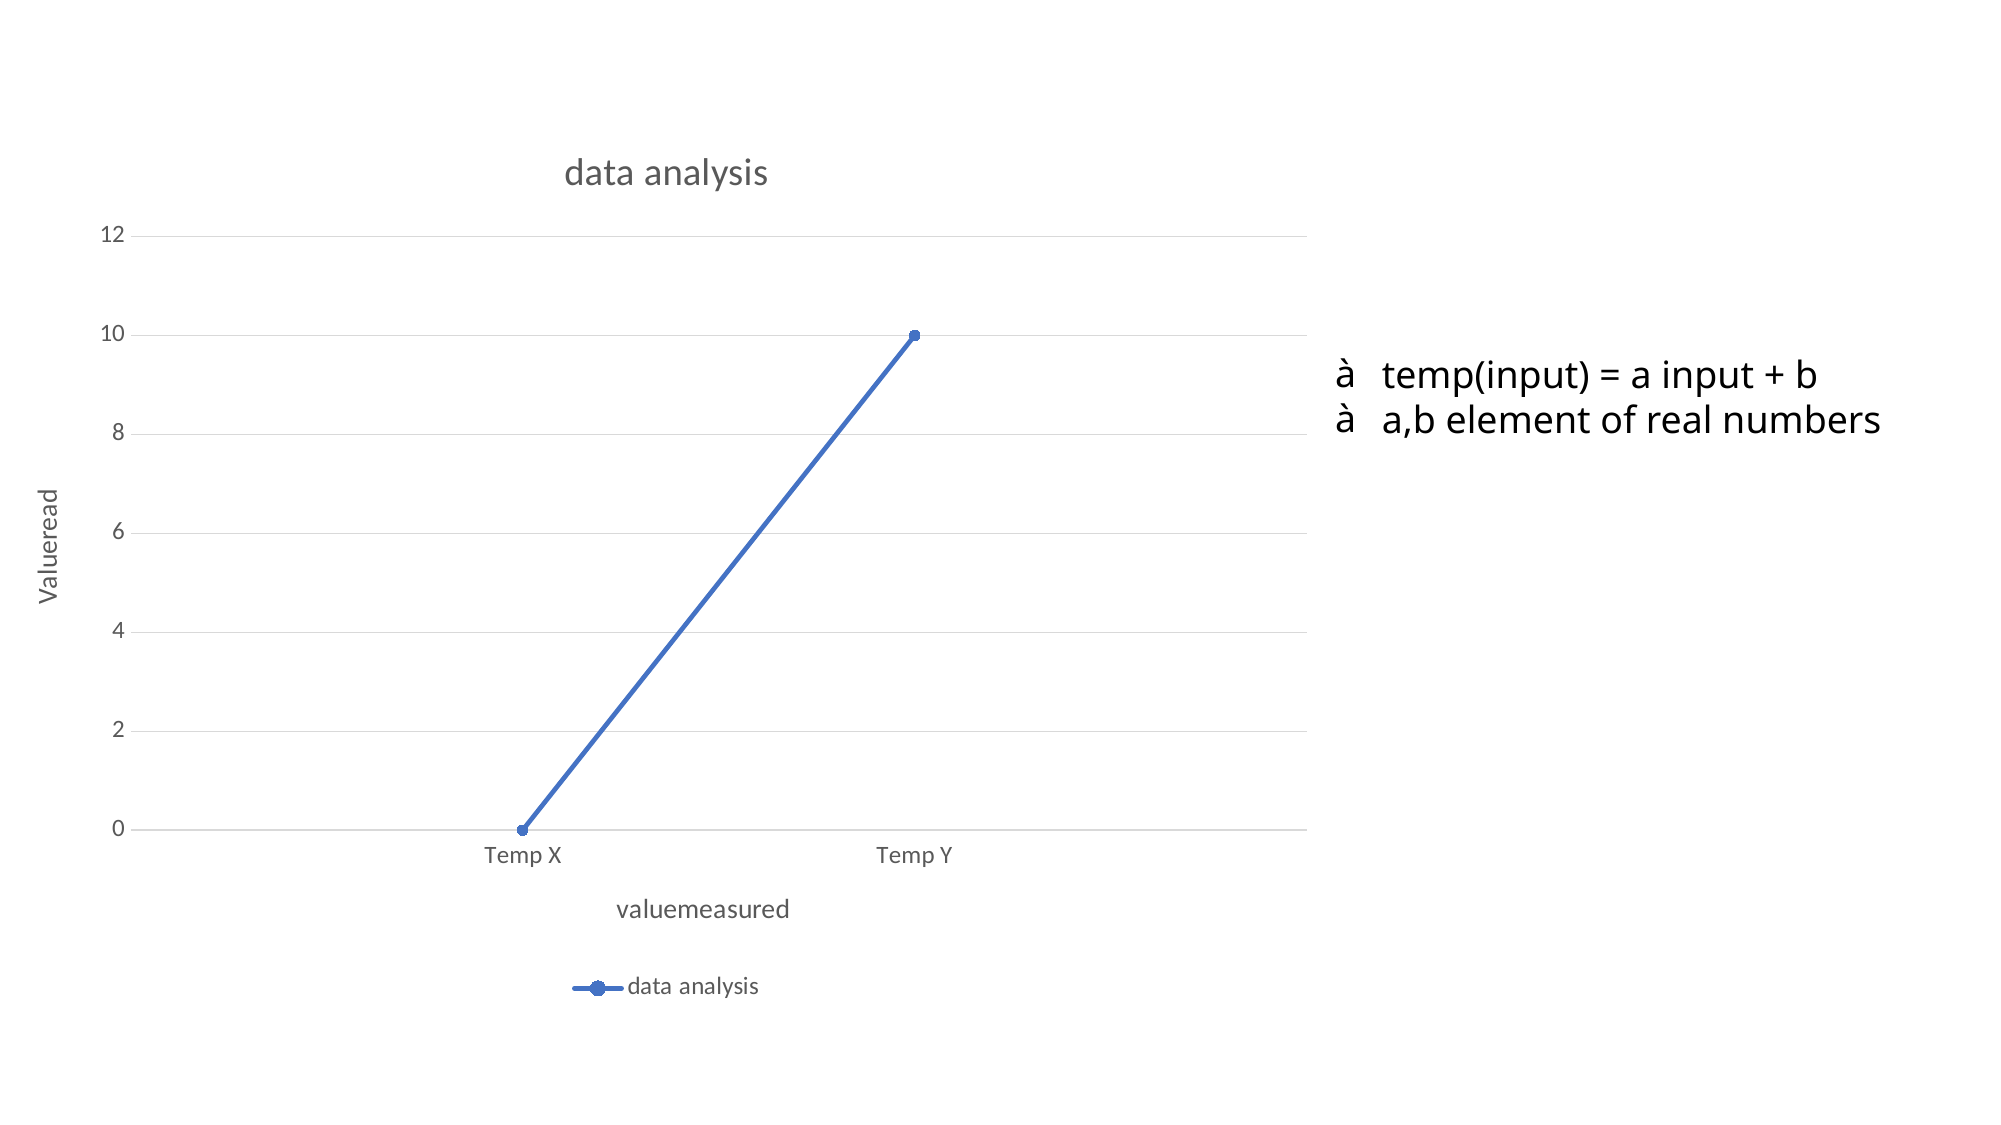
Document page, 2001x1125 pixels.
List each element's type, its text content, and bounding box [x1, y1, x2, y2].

chart [0, 118, 1334, 1007]
text_box temp(input) = a input + b a,b element of real numbers [1320, 343, 1952, 450]
